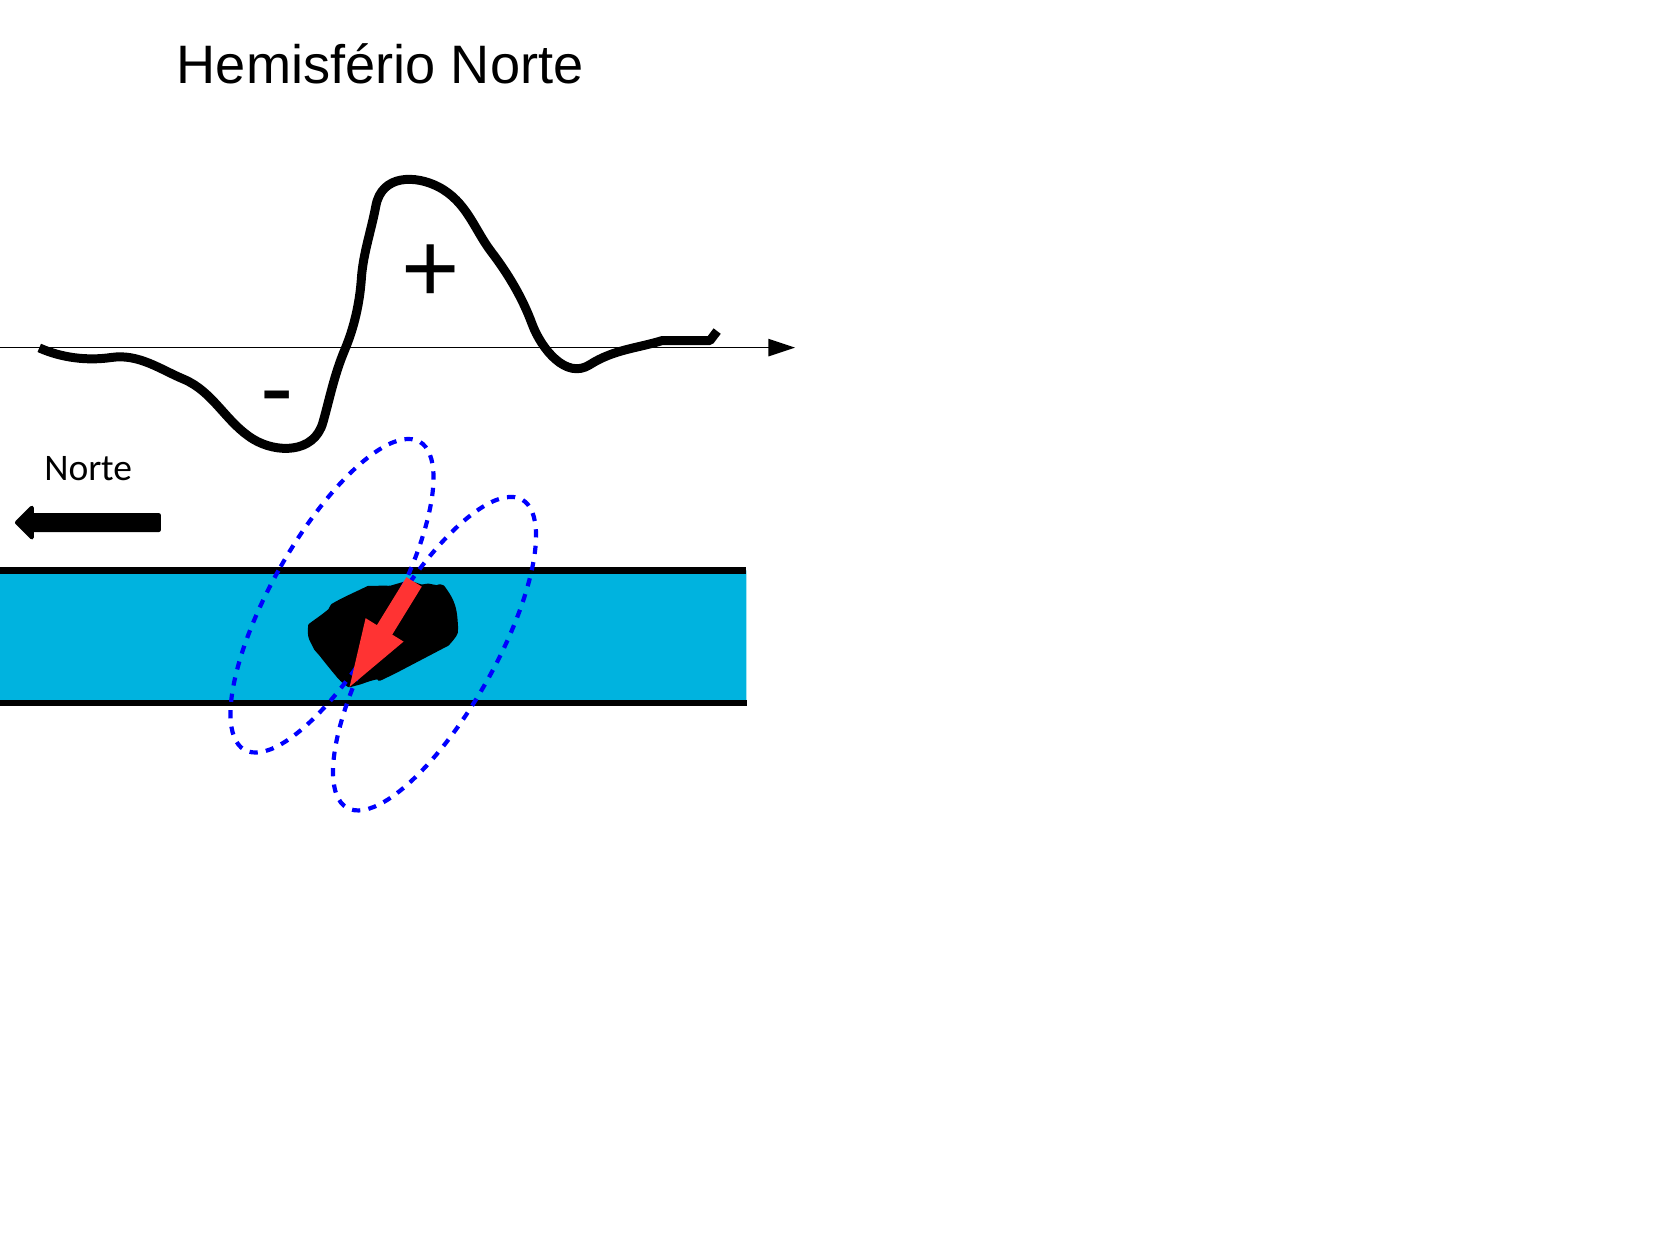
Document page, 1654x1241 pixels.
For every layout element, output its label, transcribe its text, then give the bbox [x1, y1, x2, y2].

text_box + [386, 205, 476, 332]
text_box [17, 507, 159, 538]
text_box + [468, 205, 476, 217]
text_box - [245, 323, 309, 443]
text_box Norte [17, 435, 160, 496]
text_box Hemisfério Norte [161, 26, 599, 103]
text_box [0, 570, 747, 700]
text_box - [245, 440, 266, 451]
